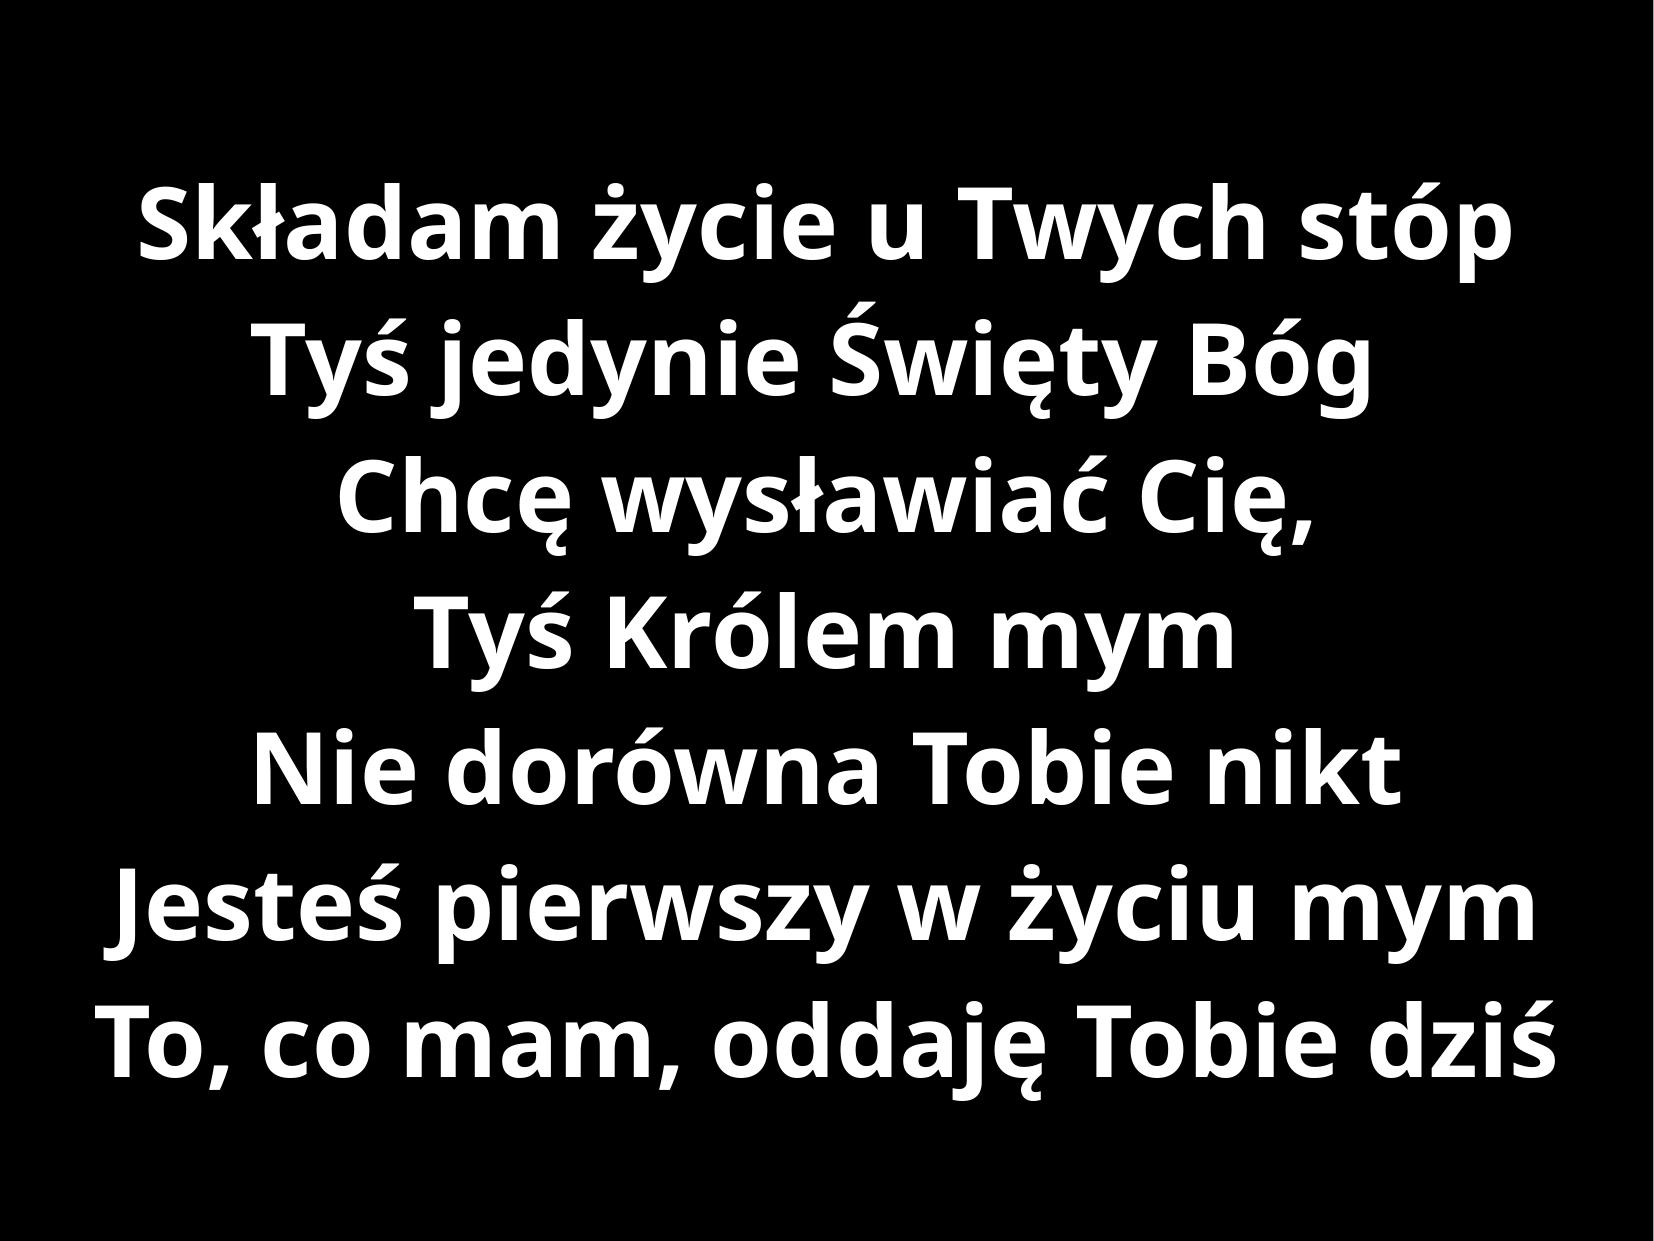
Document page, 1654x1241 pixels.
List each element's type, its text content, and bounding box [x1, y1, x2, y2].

title Składam życie u Twych stóp Tyś jedynie Święty Bóg Chcę wysławiać Cię, Tyś Królem mym Nie dorówna Tobie nikt Jesteś pierwszy w życiu mym To, co mam, oddaję Tobie dziś [0, 0, 1654, 1241]
